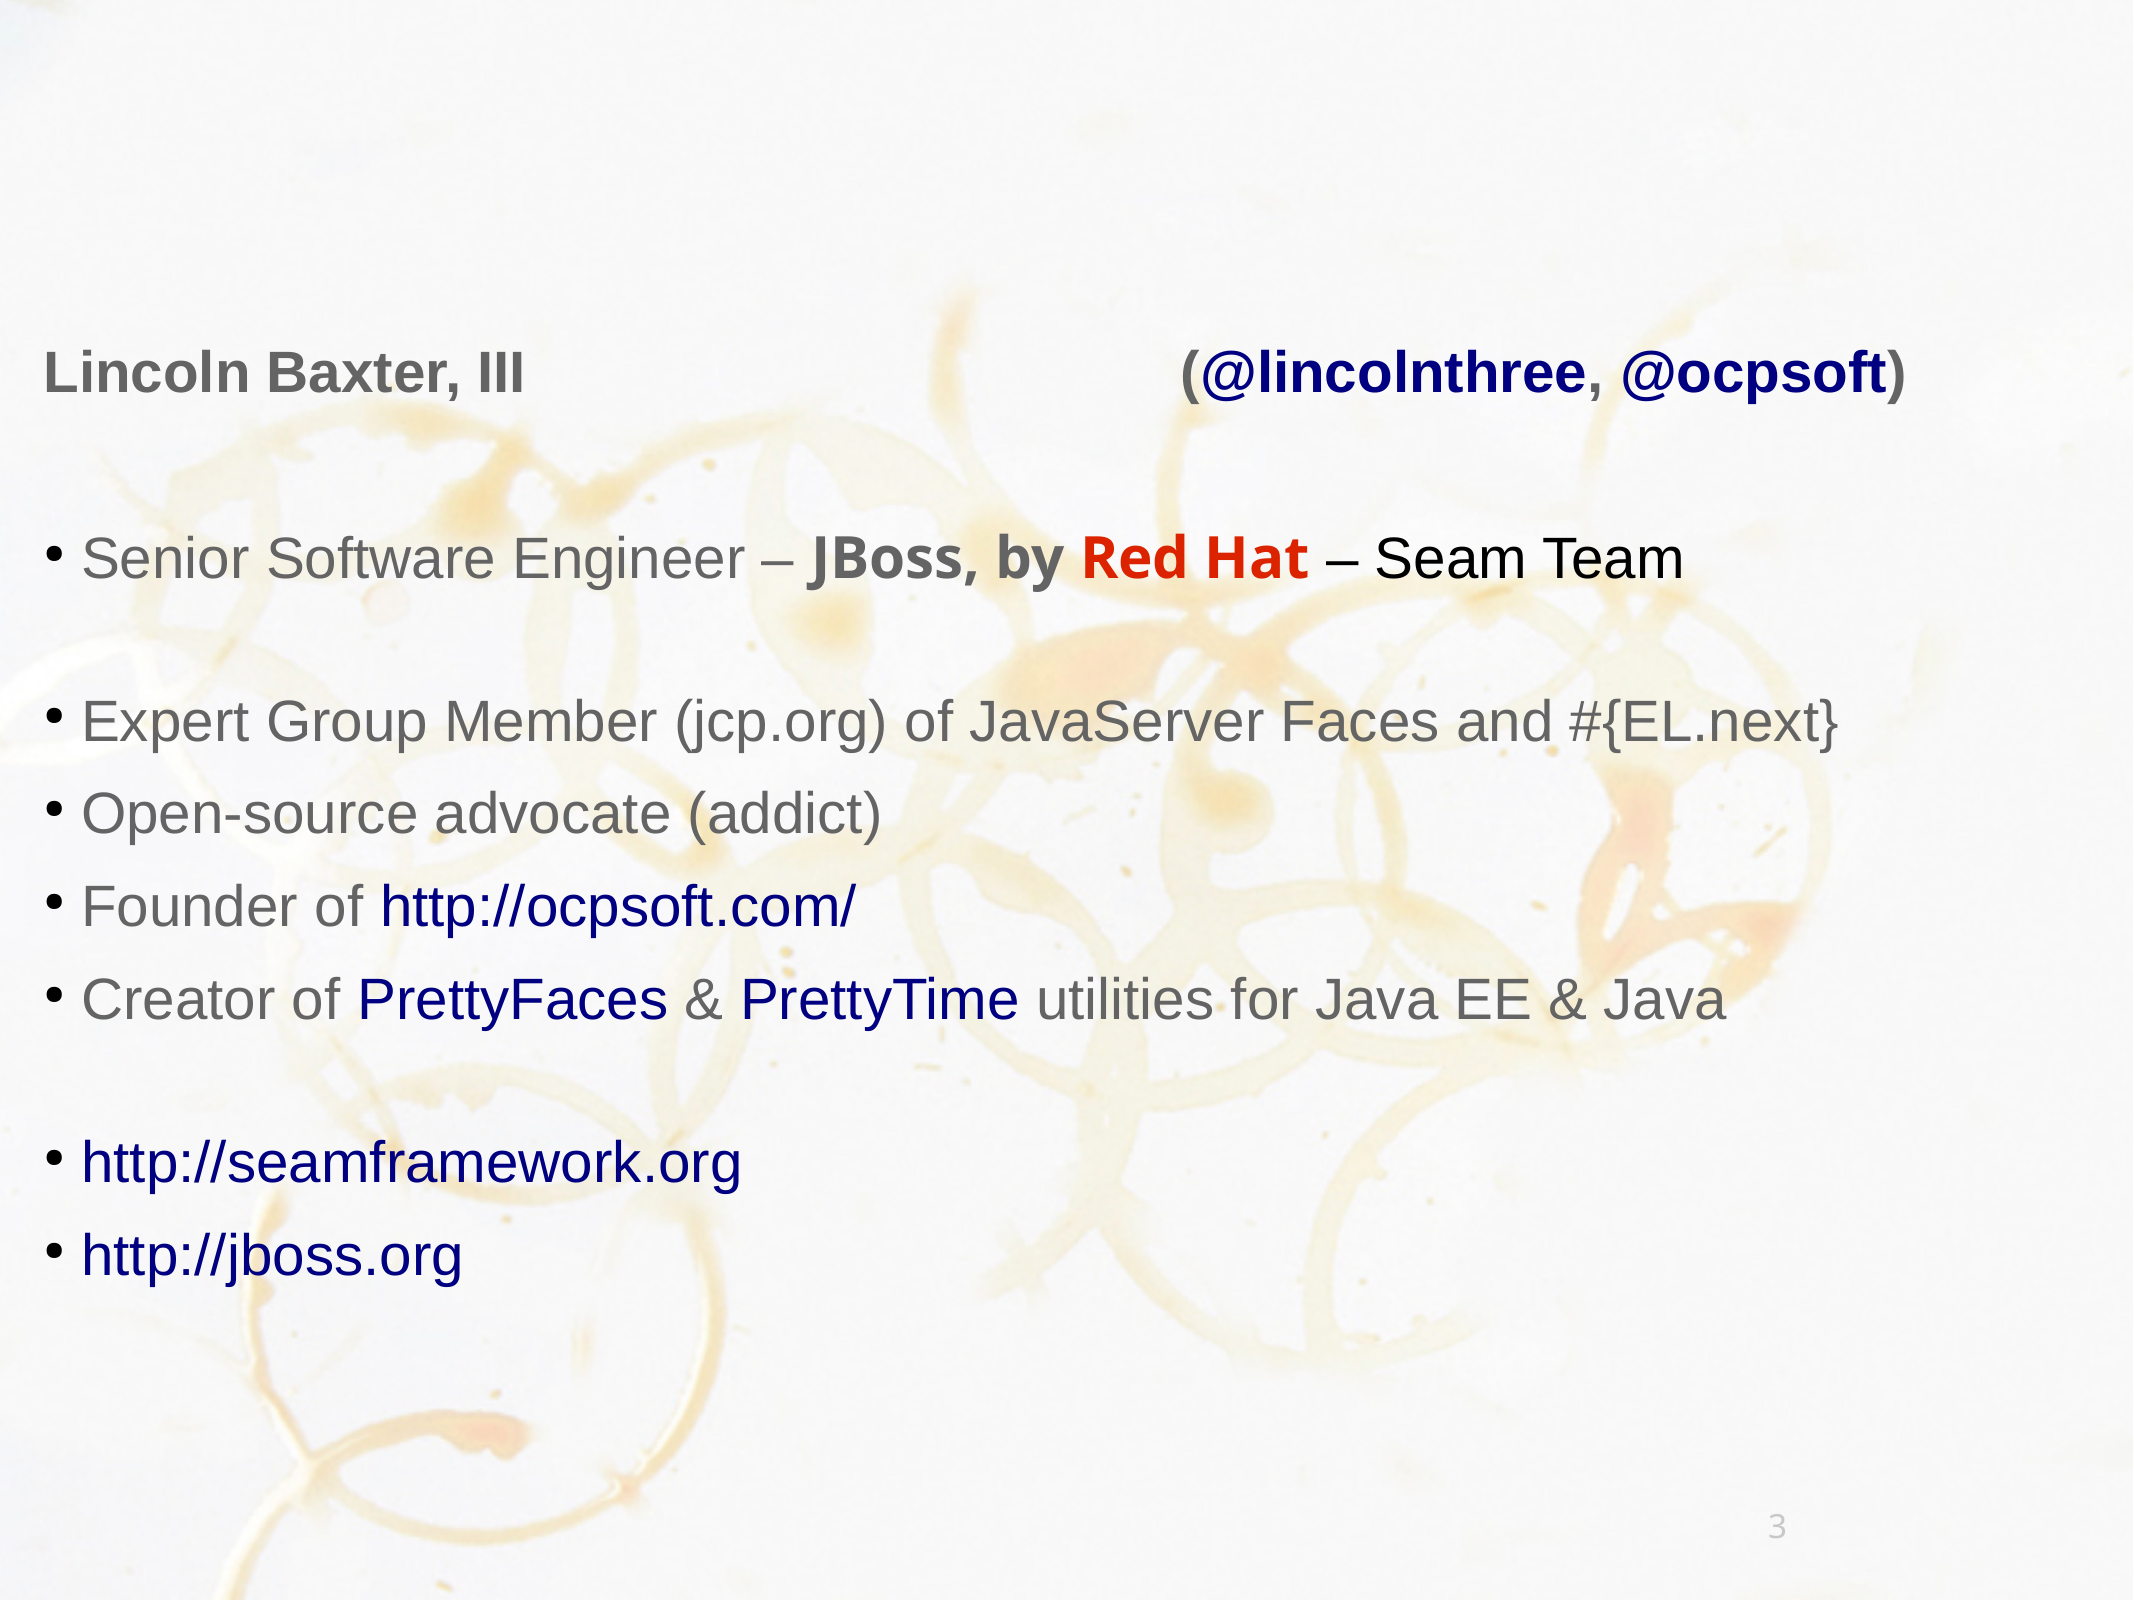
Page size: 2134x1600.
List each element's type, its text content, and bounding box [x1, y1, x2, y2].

subtitle Lincoln Baxter, III (@lincolnthree, @ocpsoft) Senior Software Engineer – JBoss, by Red Hat – Seam Team Expert Group Member (jcp.org) of JavaServer Faces and #{EL.next} Open-source advocate (addict) Founder of http://ocpsoft.com/ Creator of PrettyFaces & PrettyTime utilities for Java EE & Java http://seamframework.org http://jboss.org [43, 21, 2100, 1600]
picture [0, 0, 2134, 1600]
